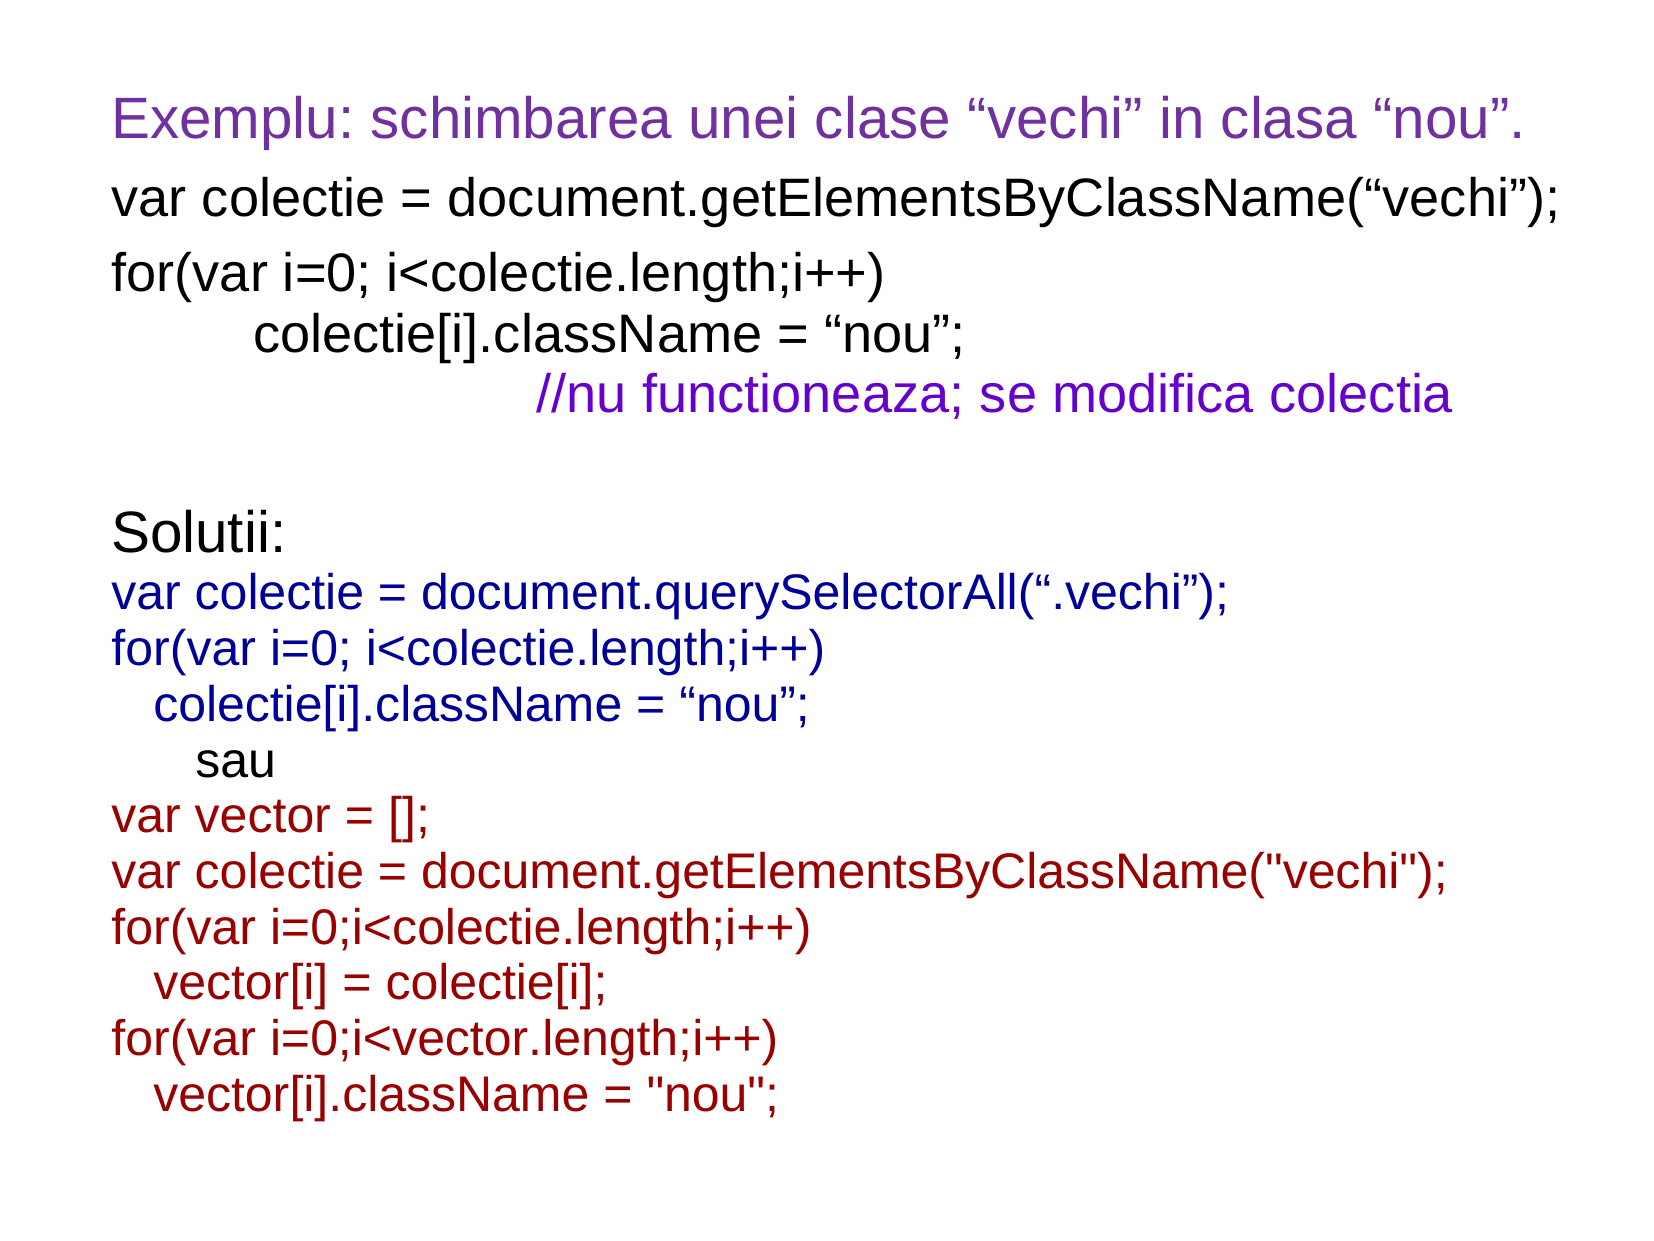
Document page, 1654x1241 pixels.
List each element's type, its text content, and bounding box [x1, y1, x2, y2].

text_box Exemplu: schimbarea unei clase “vechi” in clasa “nou”. var colectie = document.getElementsByClassName(“vechi”); for(var i=0; i<colectie.length;i++) colectie[i].className = “nou”; //nu functioneaza; se modifica colectia Solutii: var colectie = document.querySelectorAll(“.vechi”); for(var i=0; i<colectie.length;i++) colectie[i].className = “nou”; sau var vector = []; var colectie = document.getElementsByClassName("vechi"); for(var i=0;i<colectie.length;i++) vector[i] = colectie[i]; for(var i=0;i<vector.length;i++) vector[i].className = "nou"; [96, 78, 1585, 1181]
